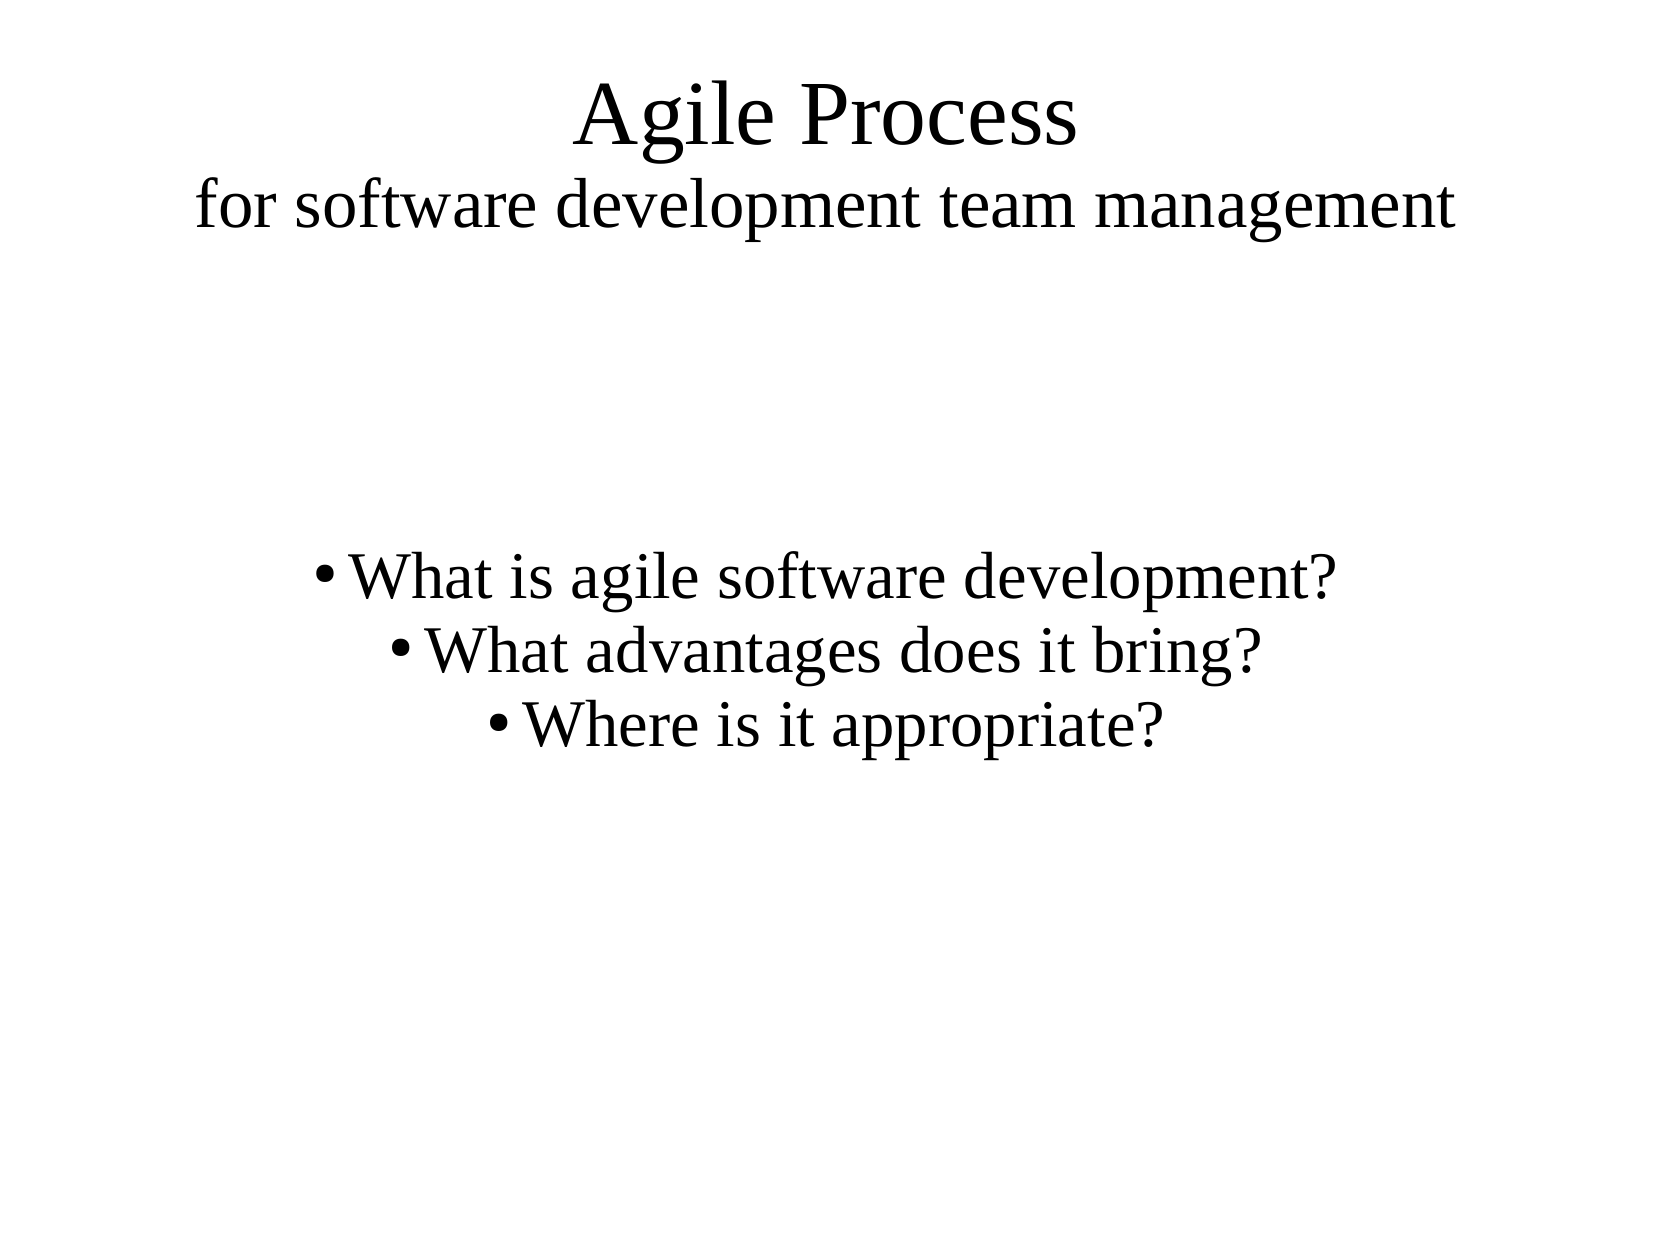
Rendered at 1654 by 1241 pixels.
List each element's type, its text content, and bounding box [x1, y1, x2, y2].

title Agile Process for software development team management [82, 49, 1571, 257]
subtitle What is agile software development? What advantages does it bring? Where is it appropriate? [82, 290, 1571, 1010]
